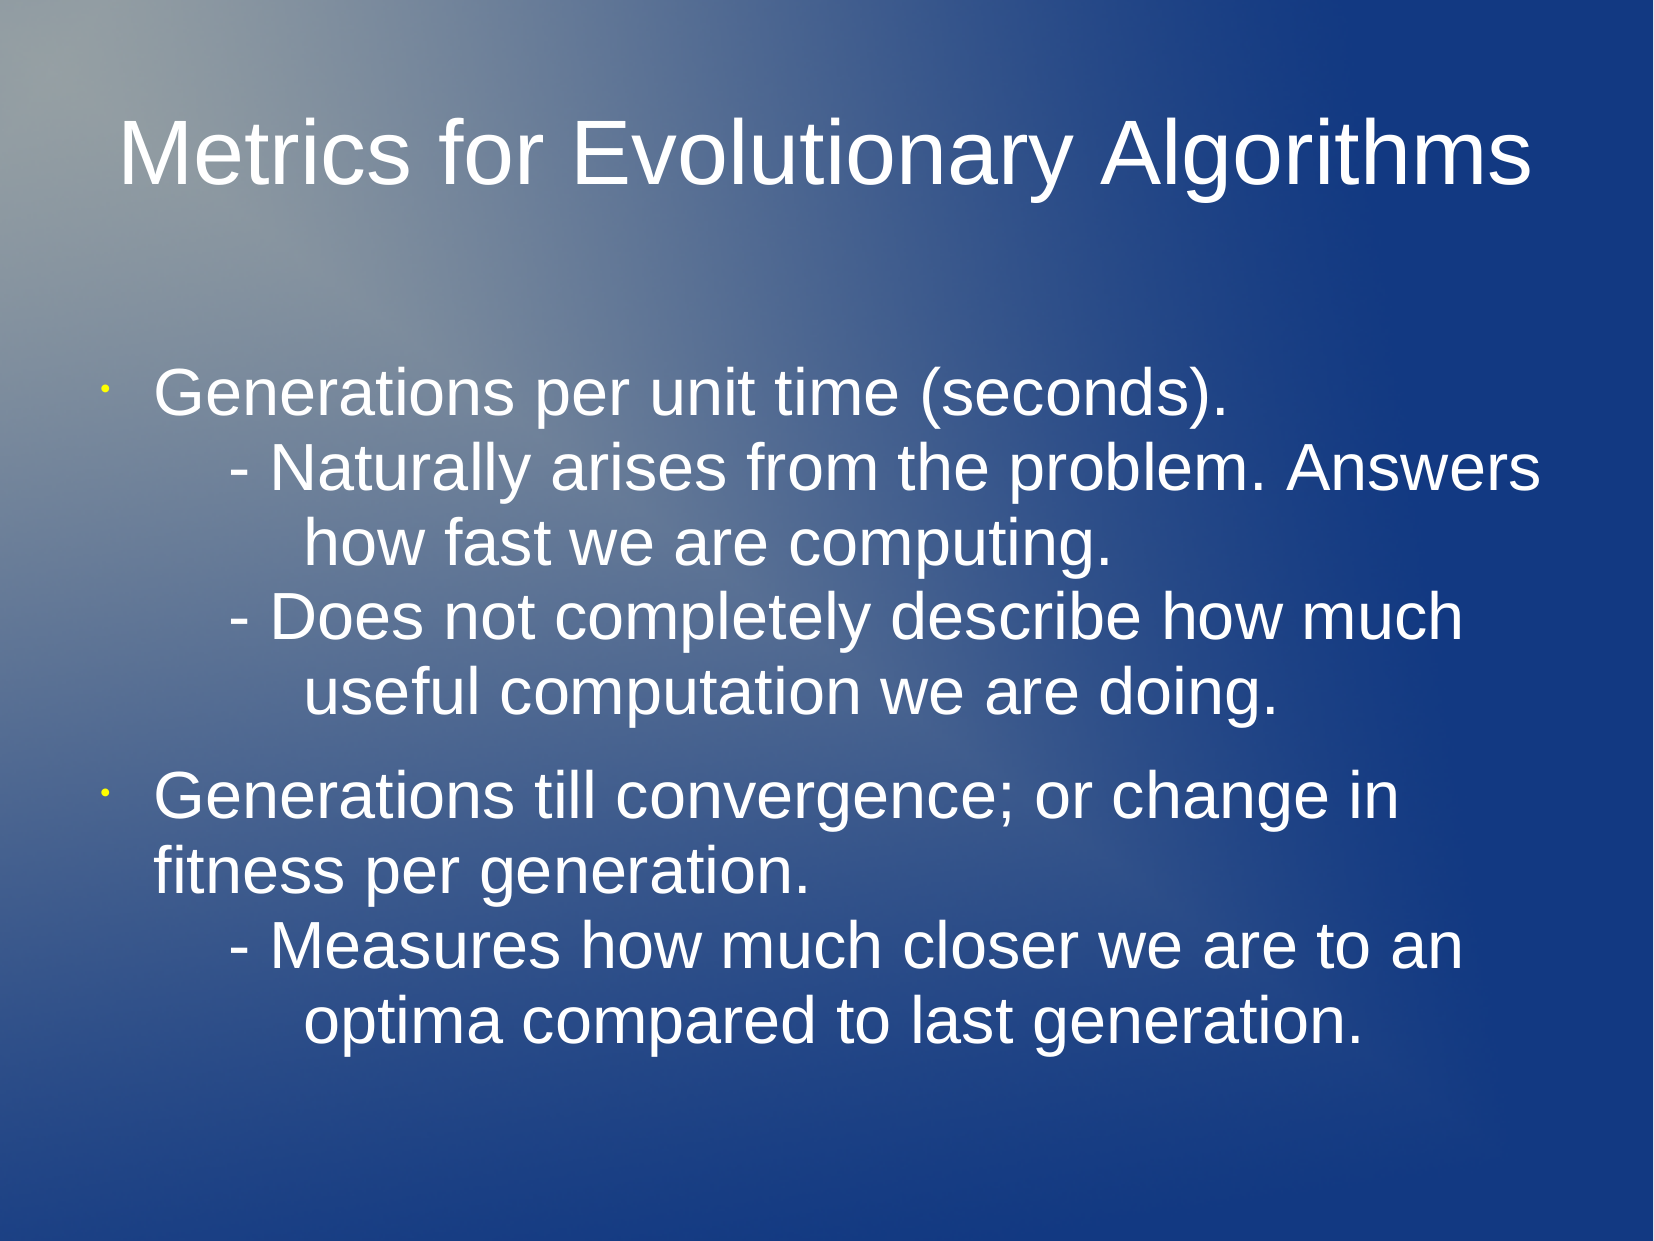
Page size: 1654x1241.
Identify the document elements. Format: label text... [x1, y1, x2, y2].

list Generations per unit time (seconds). - Naturally arises from the problem. Answers how fast we are computing. - Does not completely describe how much useful computation we are doing. Generations till convergence; or change in fitness per generation. - Measures how much closer we are to an optima compared to last generation. [82, 355, 1571, 1058]
picture [0, 0, 1654, 1241]
title Metrics for Evolutionary Algorithms [82, 49, 1571, 257]
